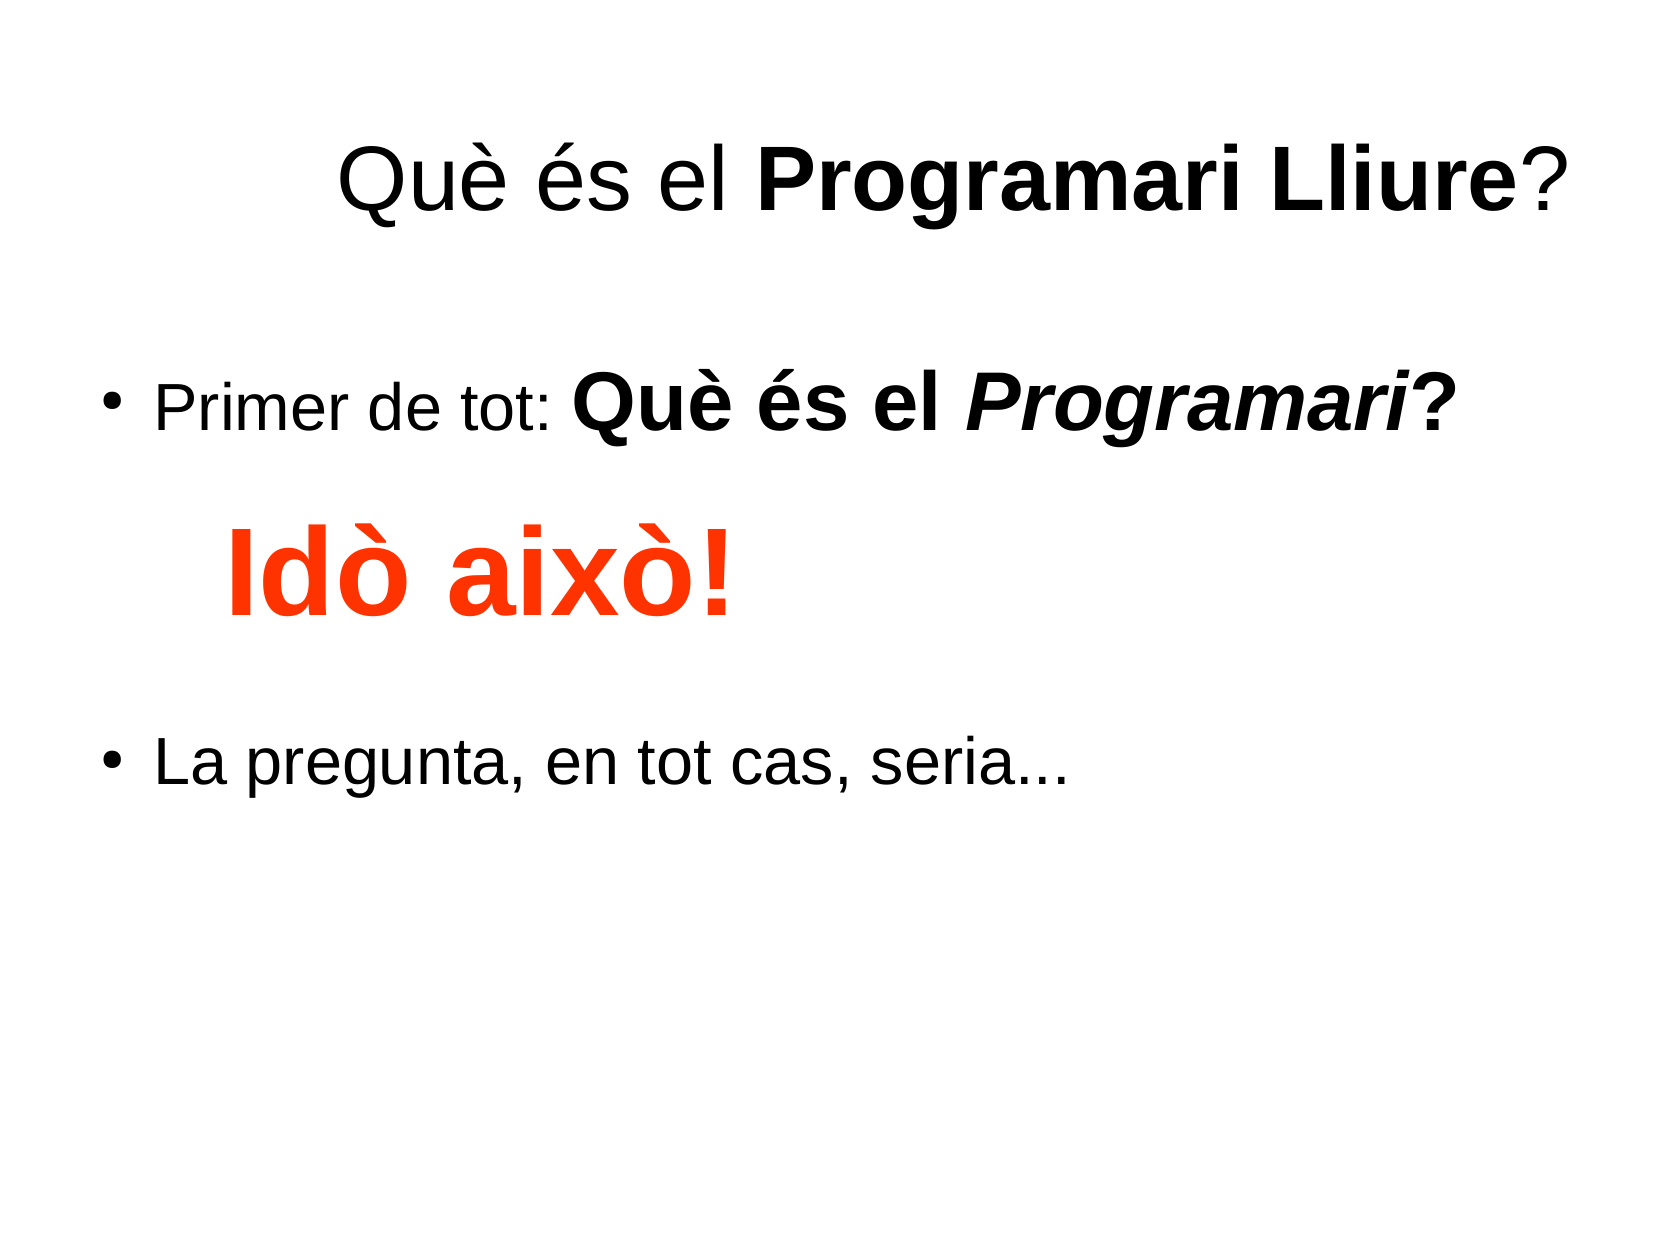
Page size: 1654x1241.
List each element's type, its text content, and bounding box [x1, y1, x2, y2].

list Primer de tot: Què és el Programari? Idò això! La pregunta, en tot cas, seria... [82, 355, 1571, 1075]
title Què és el Programari Lliure? [82, 114, 1571, 243]
